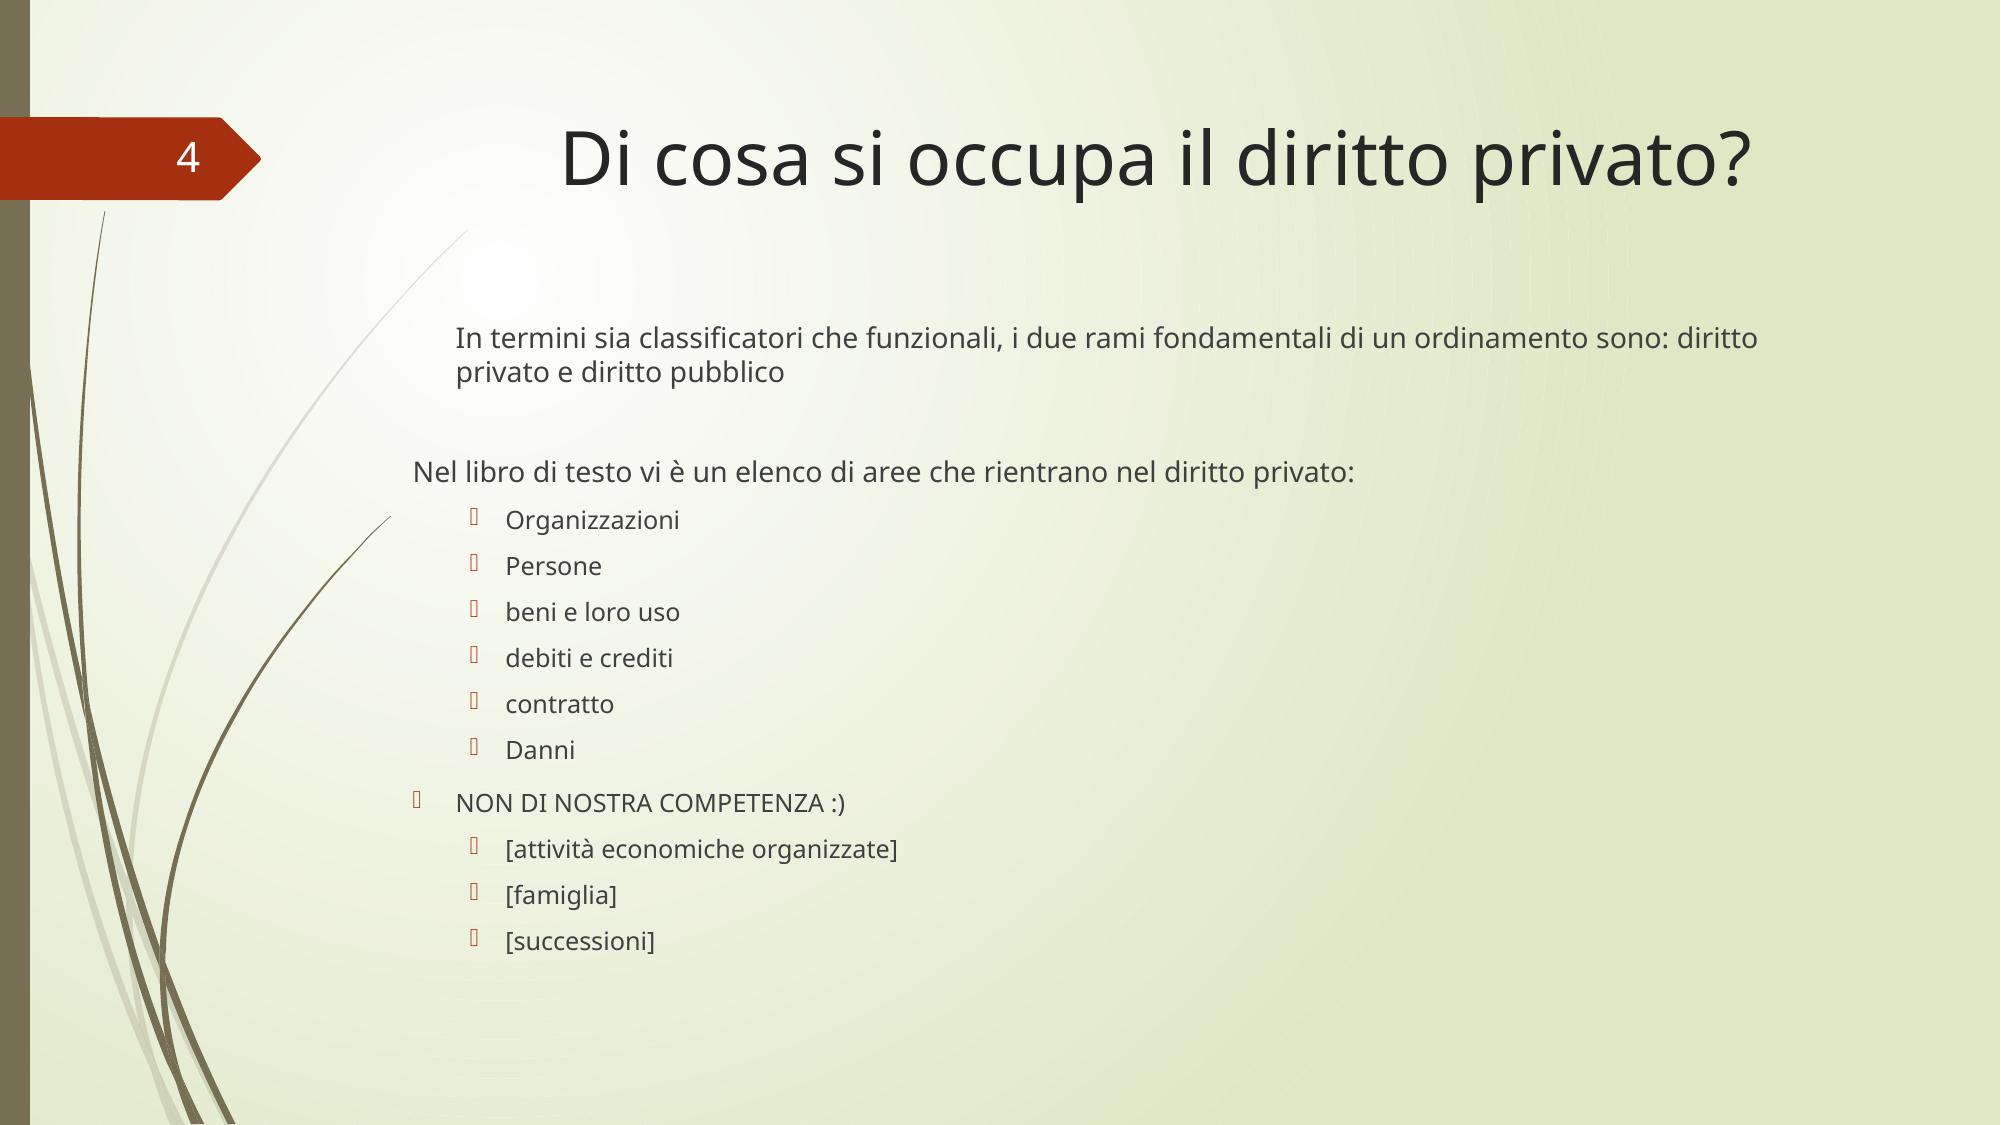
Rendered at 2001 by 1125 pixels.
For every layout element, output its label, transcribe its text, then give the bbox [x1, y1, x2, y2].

title Di cosa si occupa il diritto privato? [425, 102, 1888, 313]
list In termini sia classificatori che funzionali, i due rami fondamentali di un ordinamento sono: diritto privato e diritto pubblico Nel libro di testo vi è un elenco di aree che rientrano nel diritto privato: Organizzazioni Persone beni e loro uso debiti e crediti contratto Danni NON DI NOSTRA COMPETENZA :) [attività economiche organizzate] [famiglia] [successioni] [397, 312, 1861, 970]
slide_number <numero> [87, 129, 216, 190]
